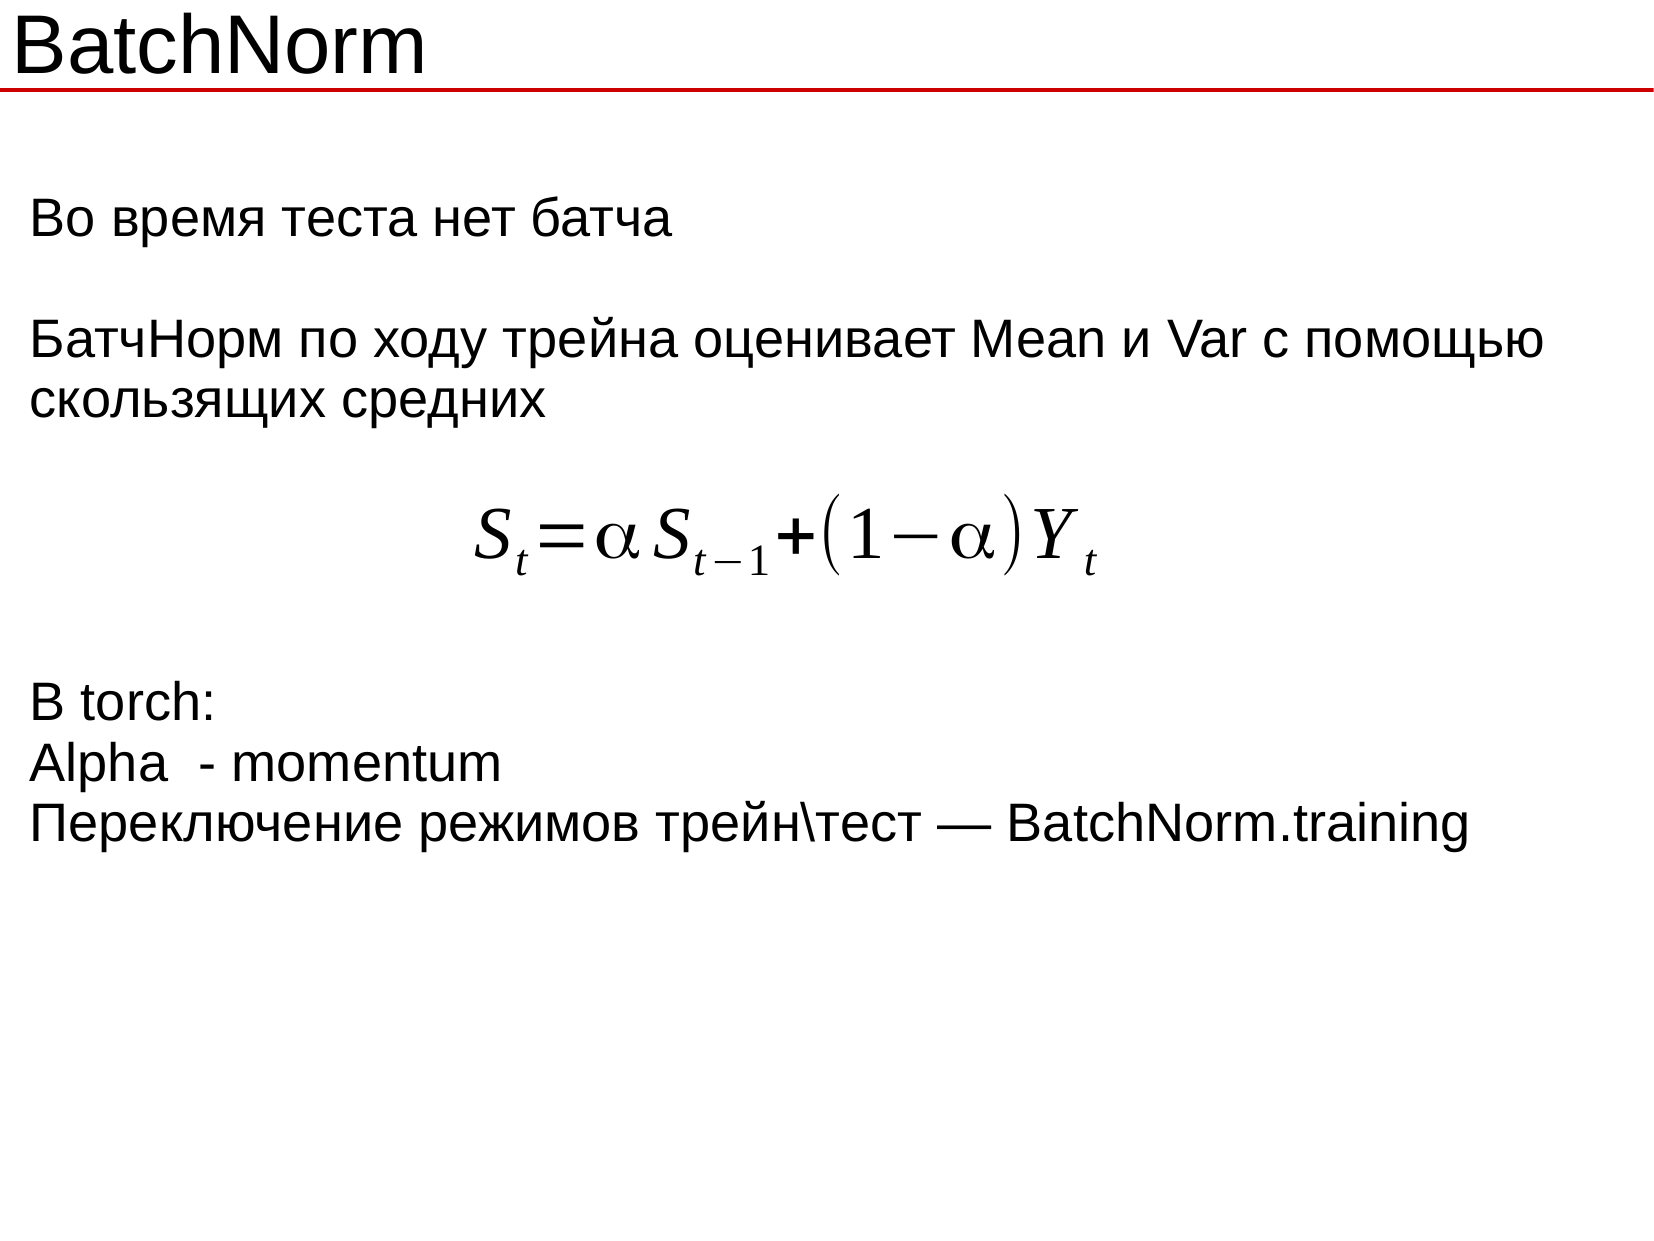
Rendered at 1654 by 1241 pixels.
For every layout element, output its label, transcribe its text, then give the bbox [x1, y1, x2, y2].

text_box Во время теста нет батча БатчНорм по ходу трейна оценивает Mean и Var с помощью скользящих средних В torch: Alpha - momentum Переключение режимов трейн\тест — BatchNorm.training [15, 180, 1654, 982]
title BatchNorm [11, 0, 1501, 91]
chart [465, 489, 1106, 586]
